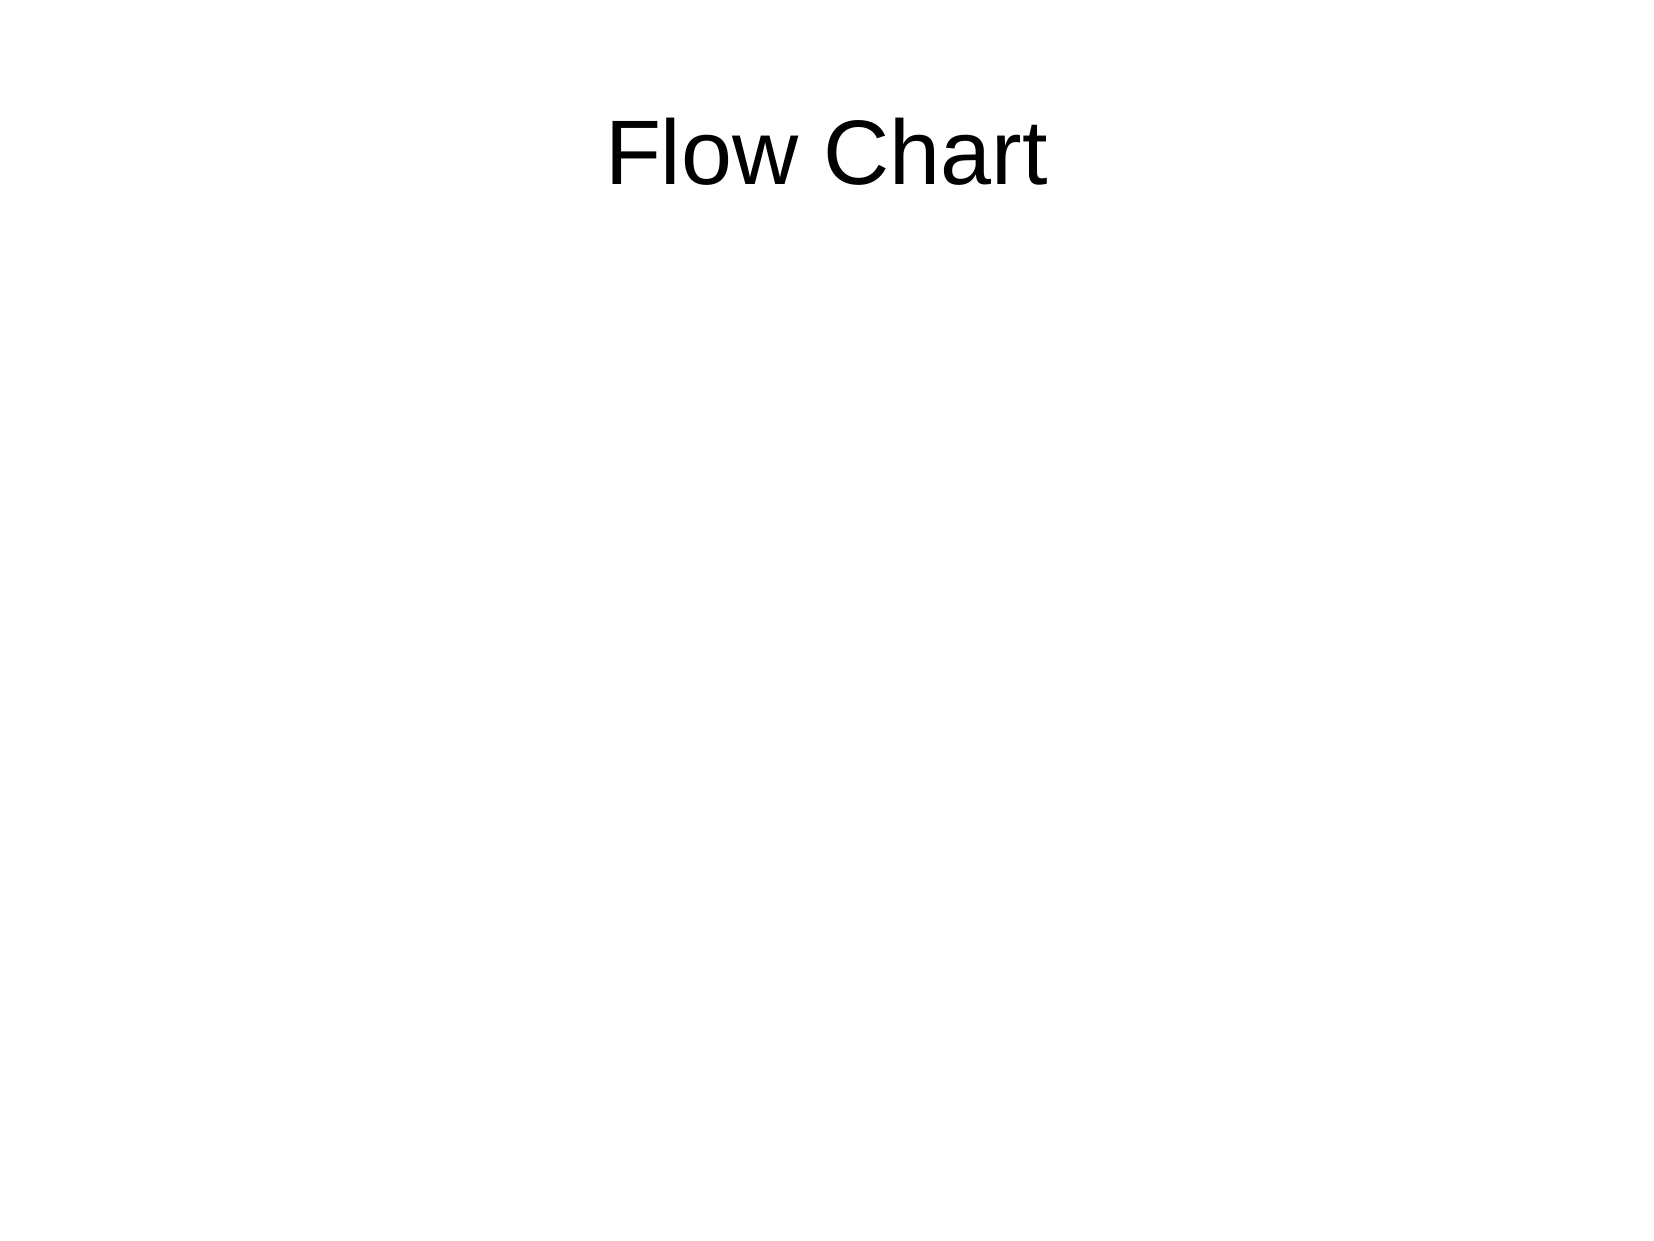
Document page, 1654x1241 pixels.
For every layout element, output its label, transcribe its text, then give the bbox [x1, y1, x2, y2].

title Flow Chart [82, 49, 1571, 257]
